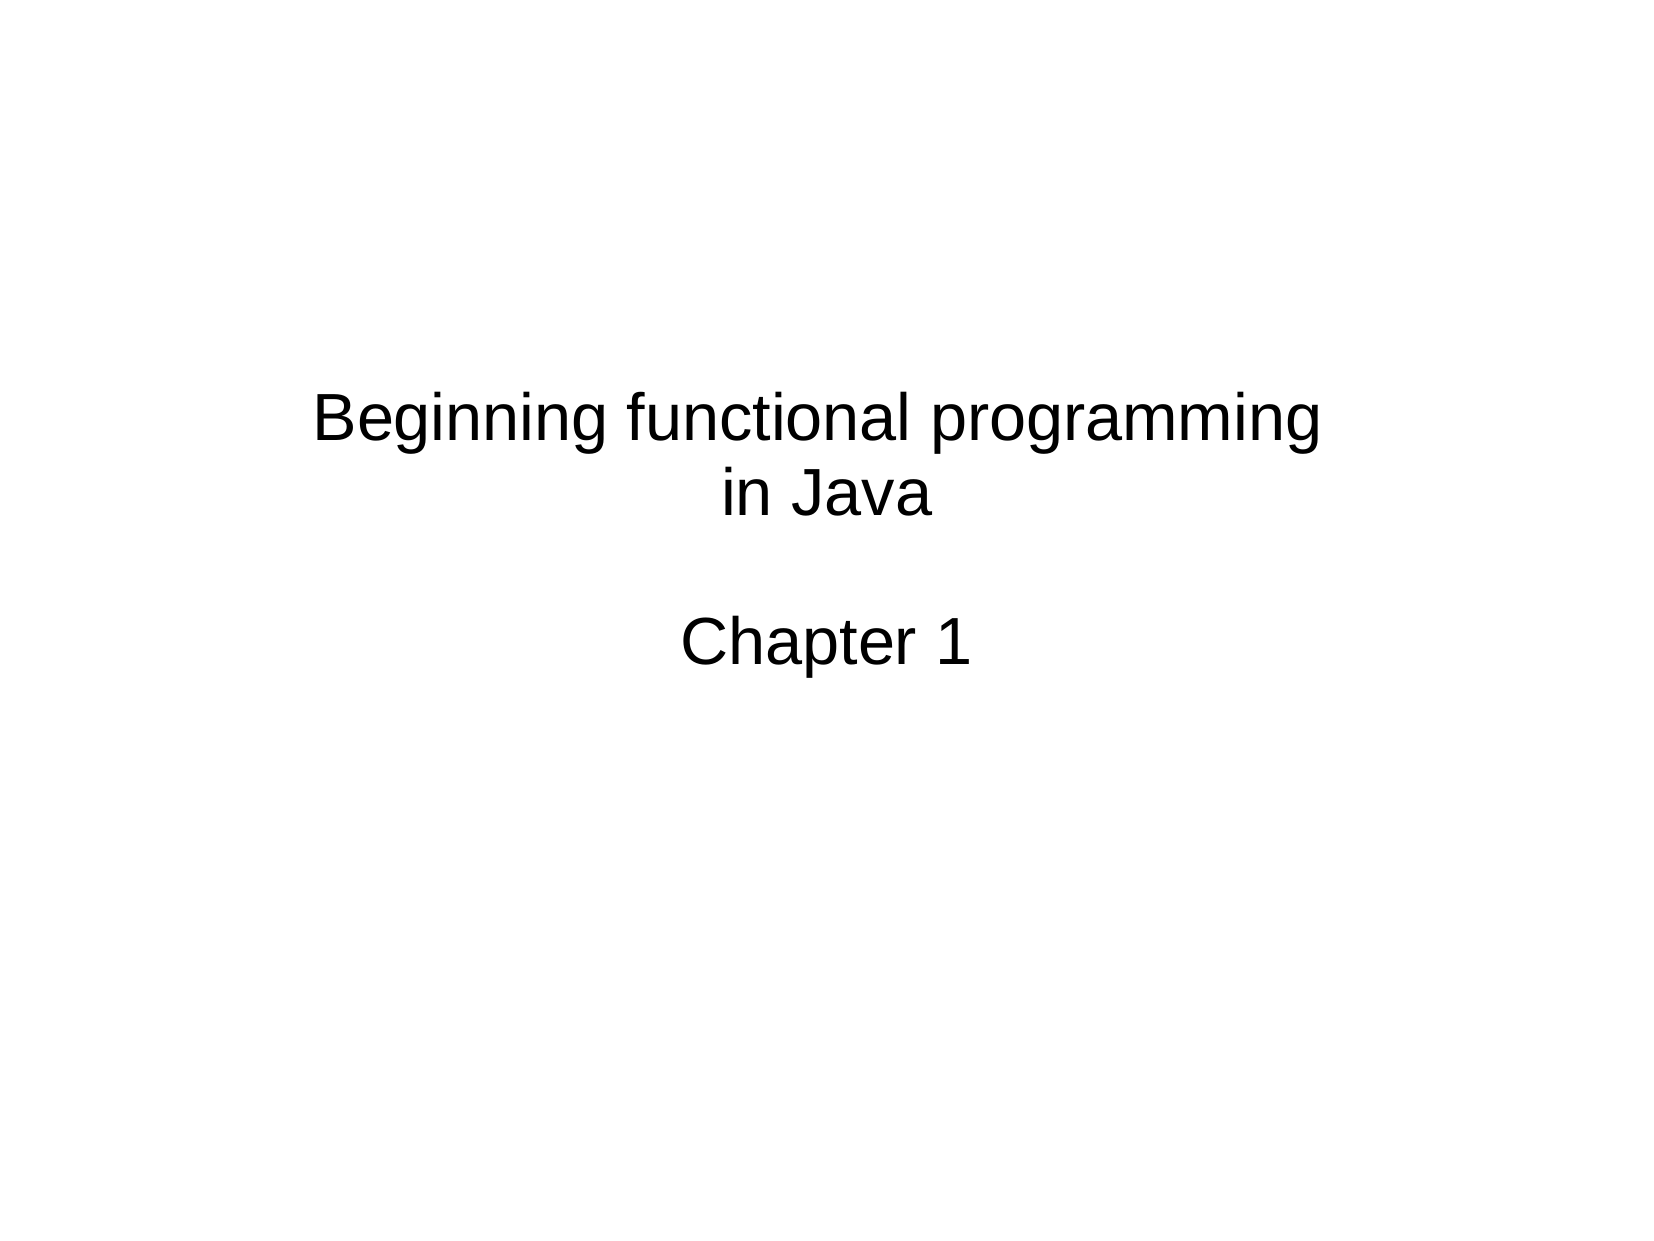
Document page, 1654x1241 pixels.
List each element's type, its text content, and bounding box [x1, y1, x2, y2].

subtitle Beginning functional programming in Java Chapter 1 [82, 49, 1571, 1010]
